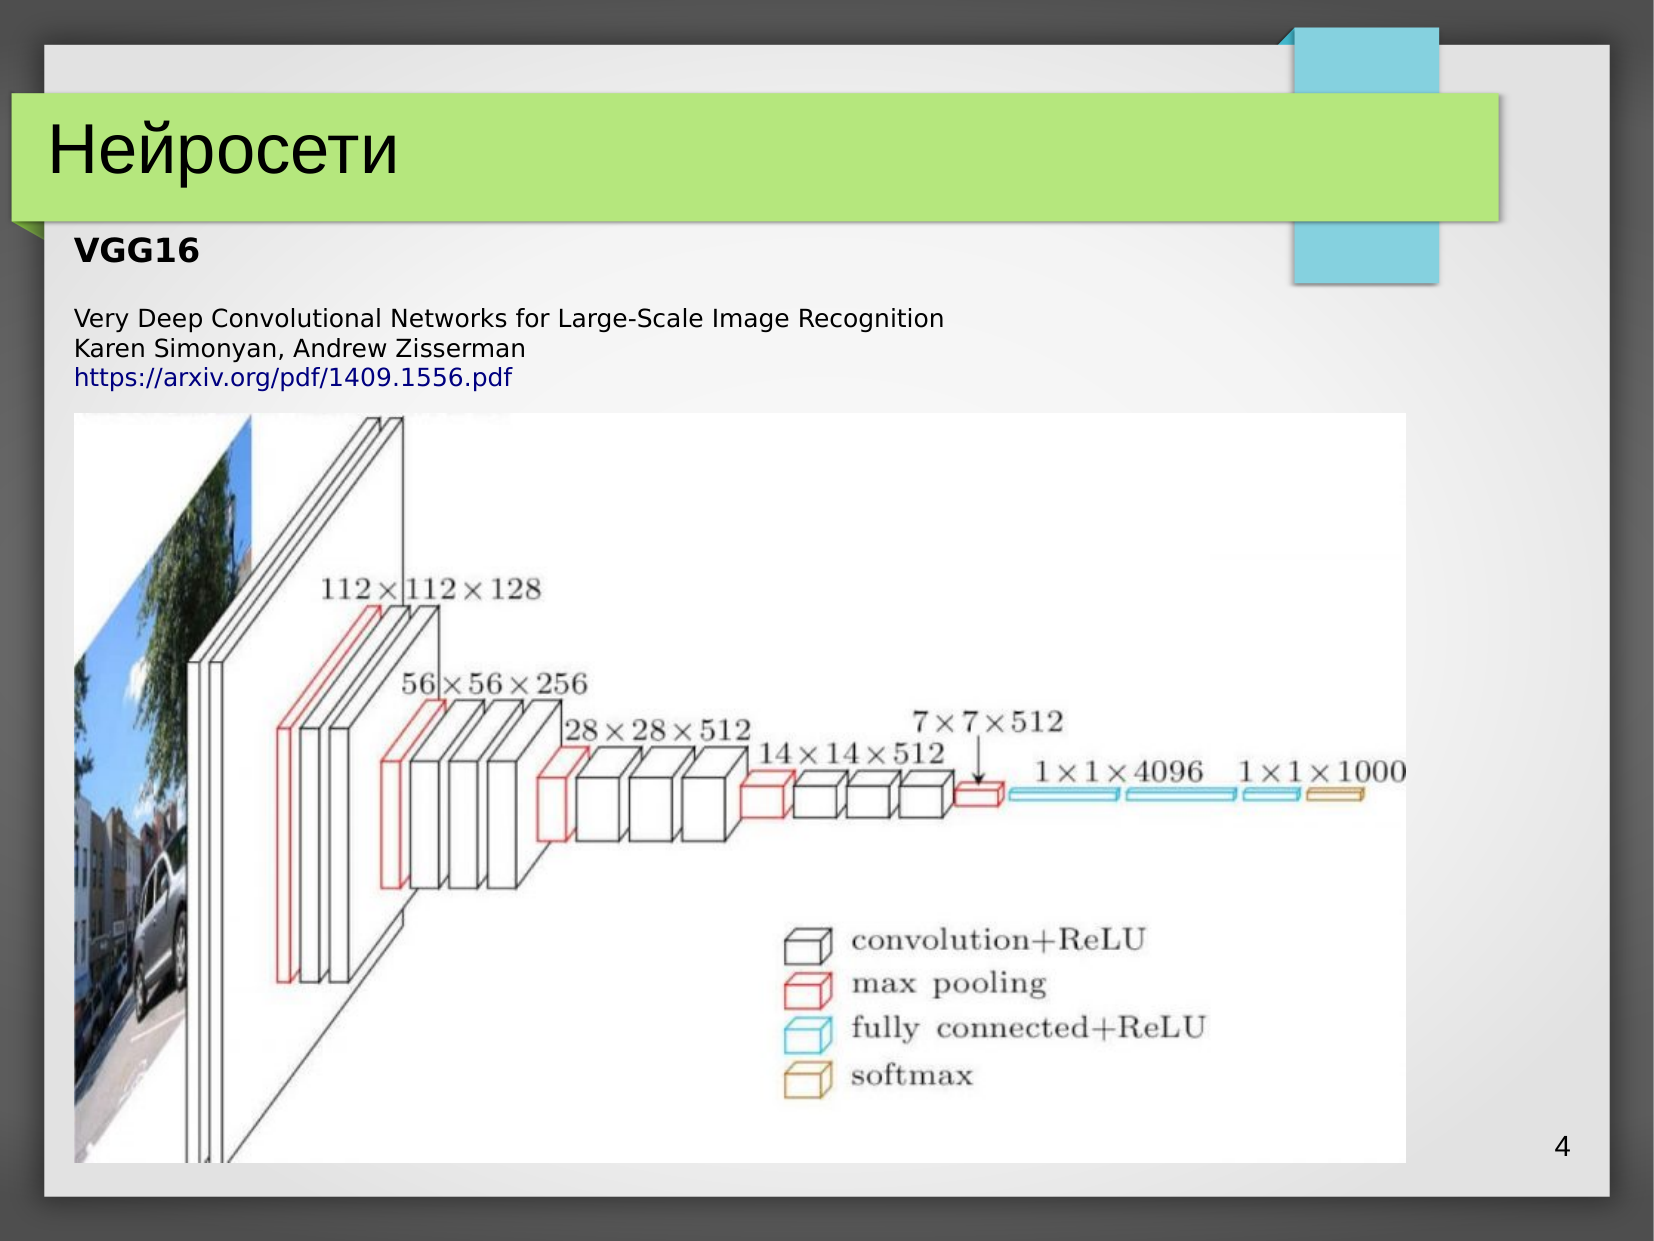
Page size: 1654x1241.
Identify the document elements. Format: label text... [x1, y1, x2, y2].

picture [0, 0, 1654, 1241]
text_box VGG16 Very Deep Convolutional Networks for Large-Scale Image Recognition Karen Simonyan, Andrew Zisserman https://arxiv.org/pdf/1409.1556.pdf [59, 224, 1453, 435]
title Нейросети [47, 96, 1536, 201]
